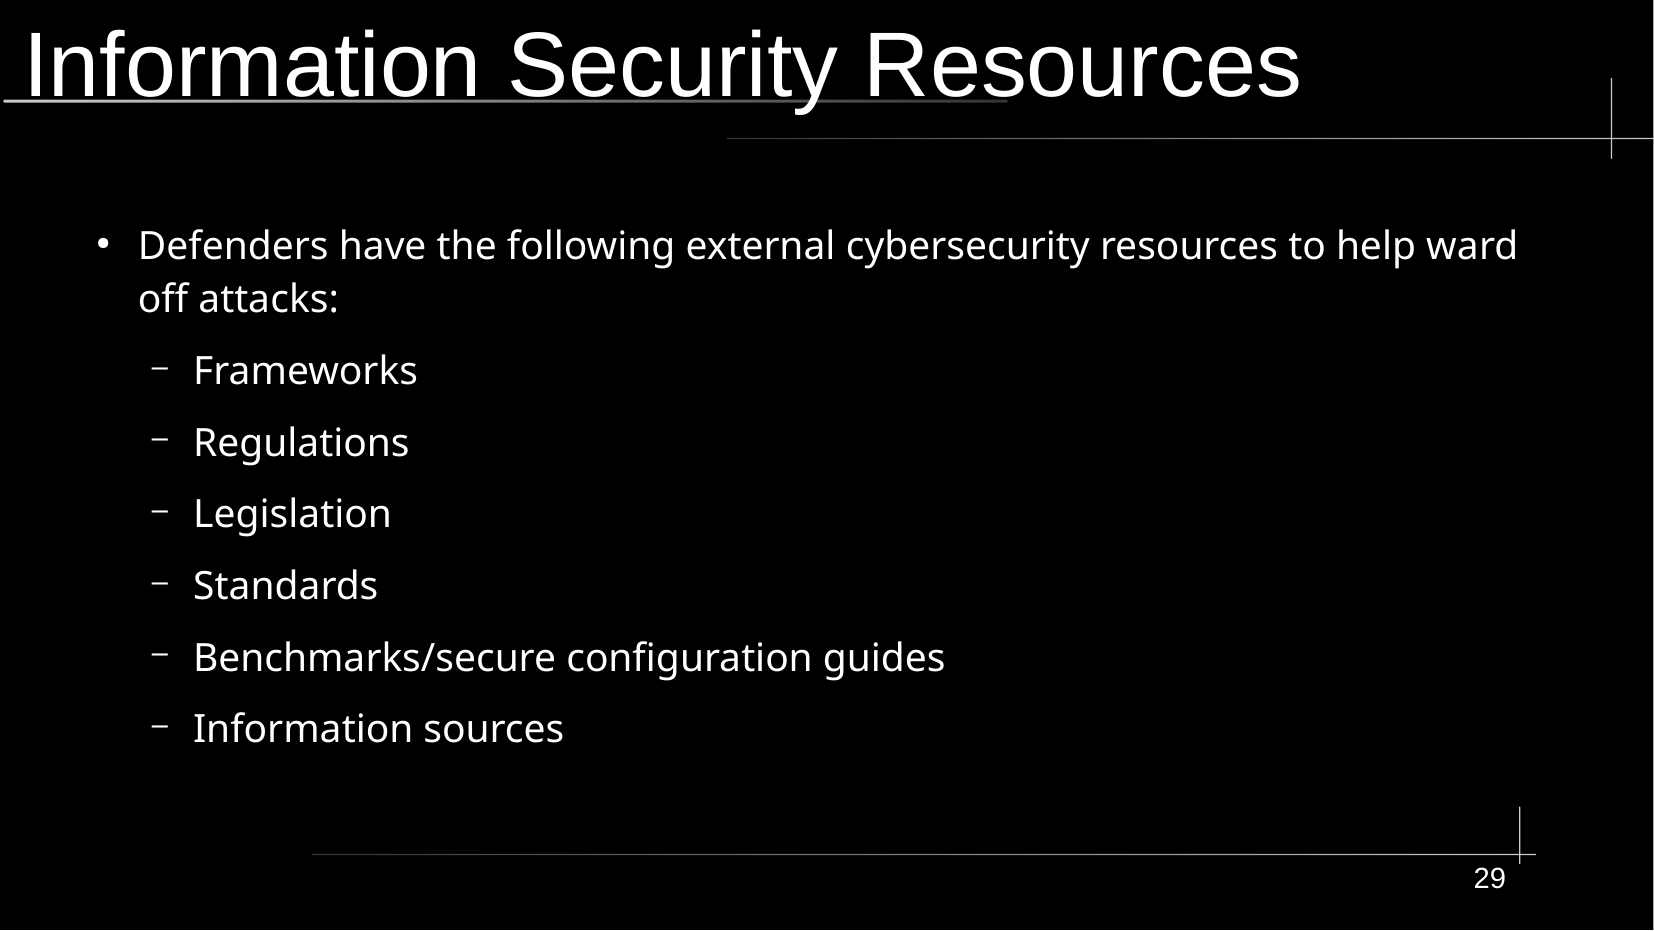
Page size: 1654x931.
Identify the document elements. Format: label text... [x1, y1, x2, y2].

list Defenders have the following external cybersecurity resources to help ward off attacks: Frameworks Regulations Legislation Standards Benchmarks/secure configuration guides Information sources [82, 217, 1571, 758]
title Information Security Resources [23, 11, 1589, 119]
